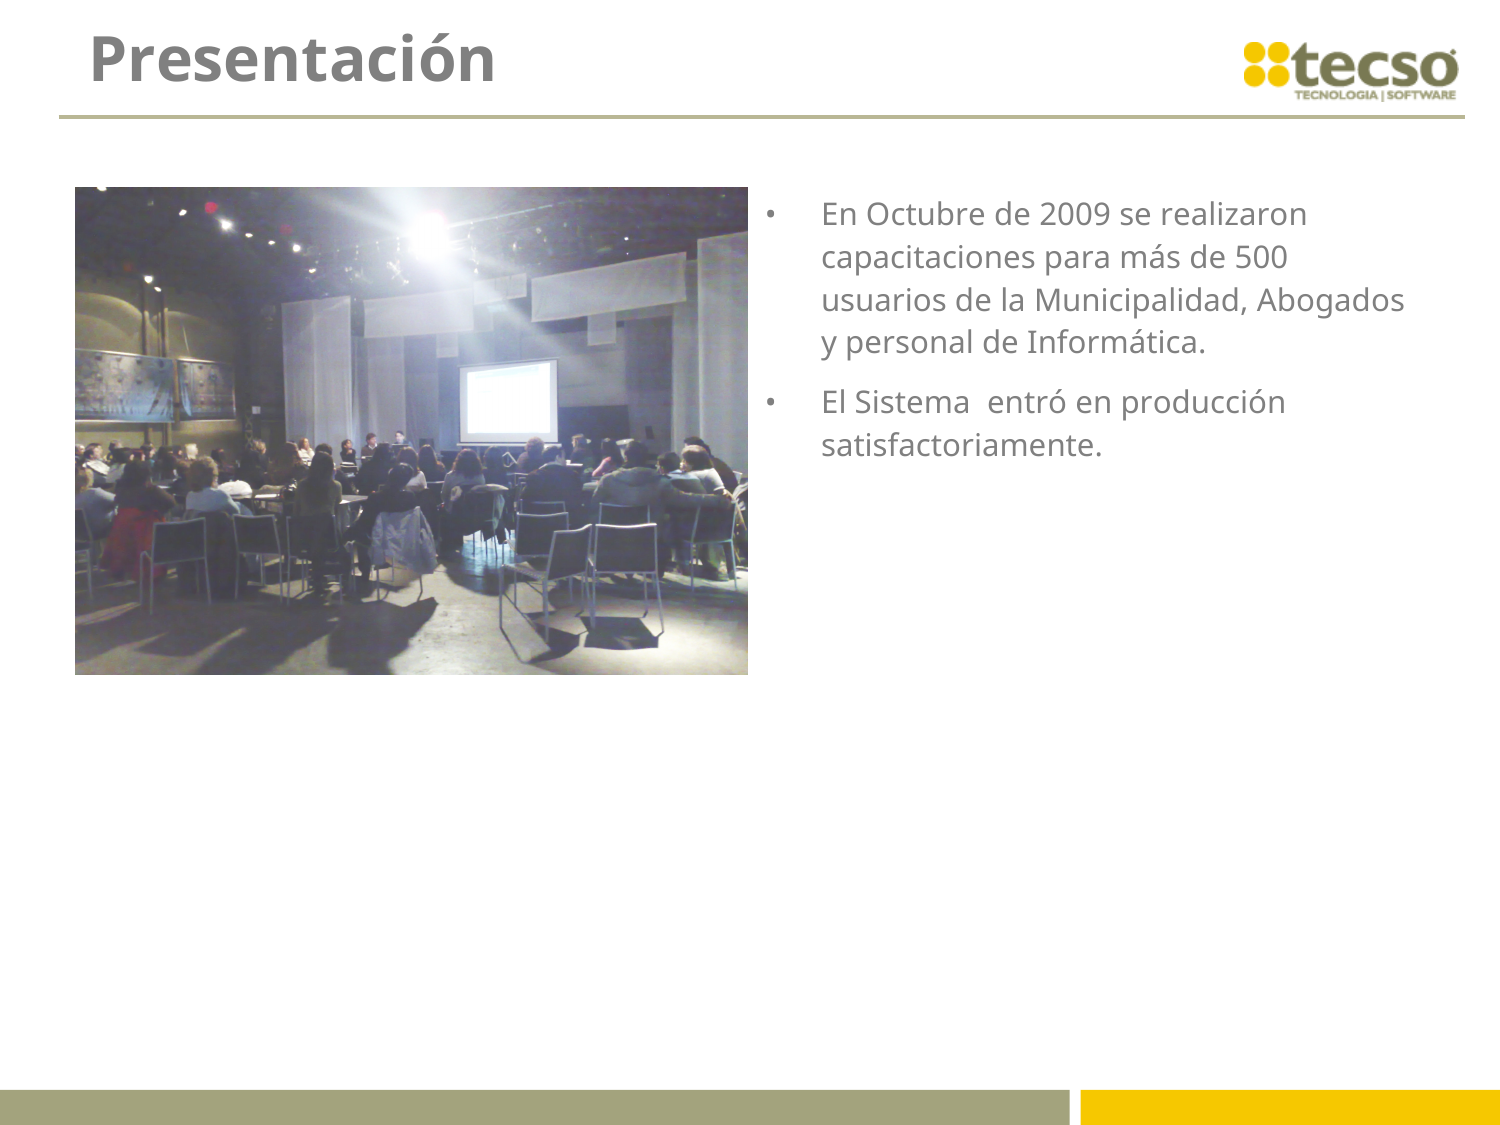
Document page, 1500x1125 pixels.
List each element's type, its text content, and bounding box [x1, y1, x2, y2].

picture [75, 187, 748, 676]
list En Octubre de 2009 se realizaron capacitaciones para más de 500 usuarios de la Municipalidad, Abogados y personal de Informática. El Sistema entró en producción satisfactoriamente. [750, 184, 1426, 1013]
picture [1244, 42, 1459, 102]
title Presentación [73, 6, 1238, 211]
